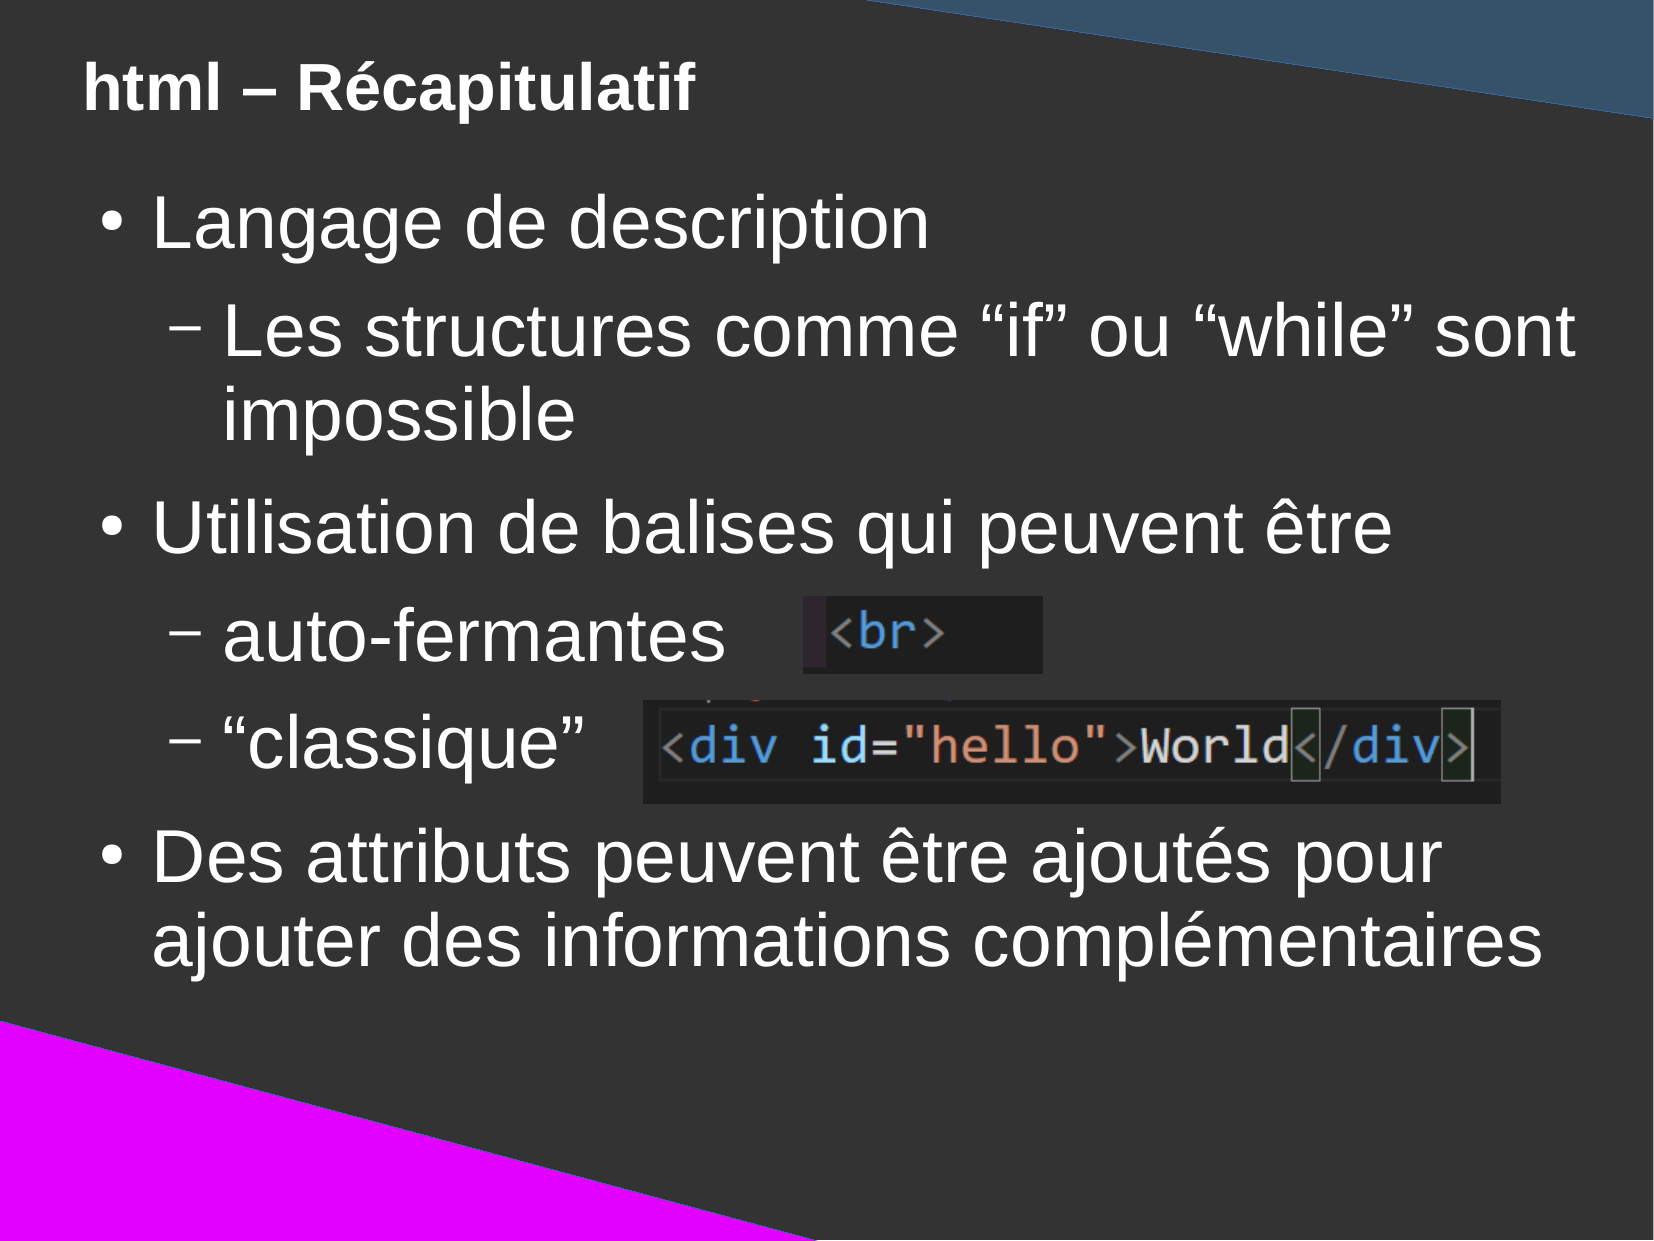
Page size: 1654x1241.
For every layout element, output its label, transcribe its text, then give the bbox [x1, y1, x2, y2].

text_box [0, 1020, 819, 1241]
title html – Récapitulatif [82, 49, 1571, 153]
list Langage de description Les structures comme “if” ou “while” sont impossible Utilisation de balises qui peuvent être auto-fermantes “classique” Des attributs peuvent être ajoutés pour ajouter des informations complémentaires [81, 180, 1606, 1036]
picture [643, 700, 1501, 804]
text_box [867, 0, 1654, 119]
picture [803, 596, 1043, 674]
